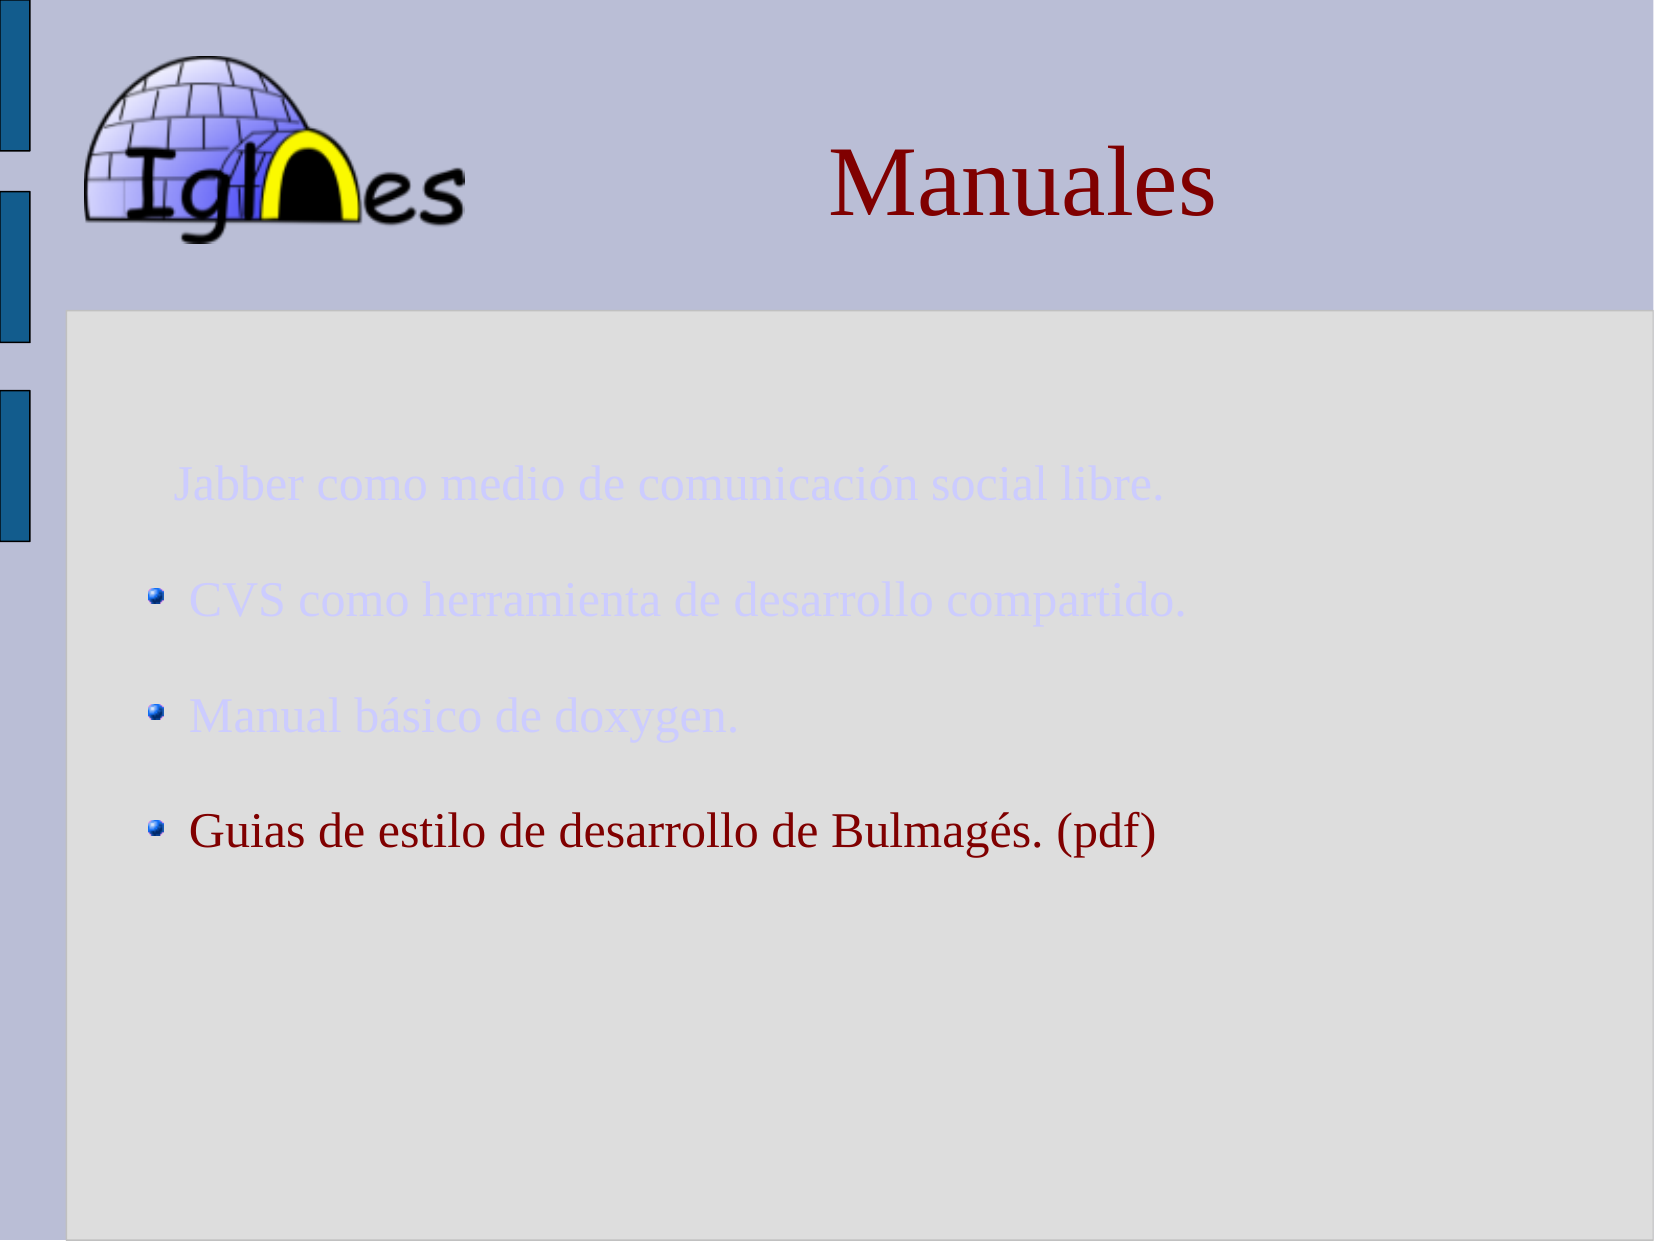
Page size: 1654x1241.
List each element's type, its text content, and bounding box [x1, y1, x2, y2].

picture [148, 588, 164, 604]
text_box Jabber como medio de comunicación social libre. CVS como herramienta de desarrollo compartido. Manual básico de doxygen. Guias de estilo de desarrollo de Bulmagés. (pdf) [148, 375, 1627, 858]
picture [84, 56, 465, 245]
picture [148, 820, 164, 836]
text_box Manuales [503, 95, 1543, 236]
picture [148, 704, 164, 720]
